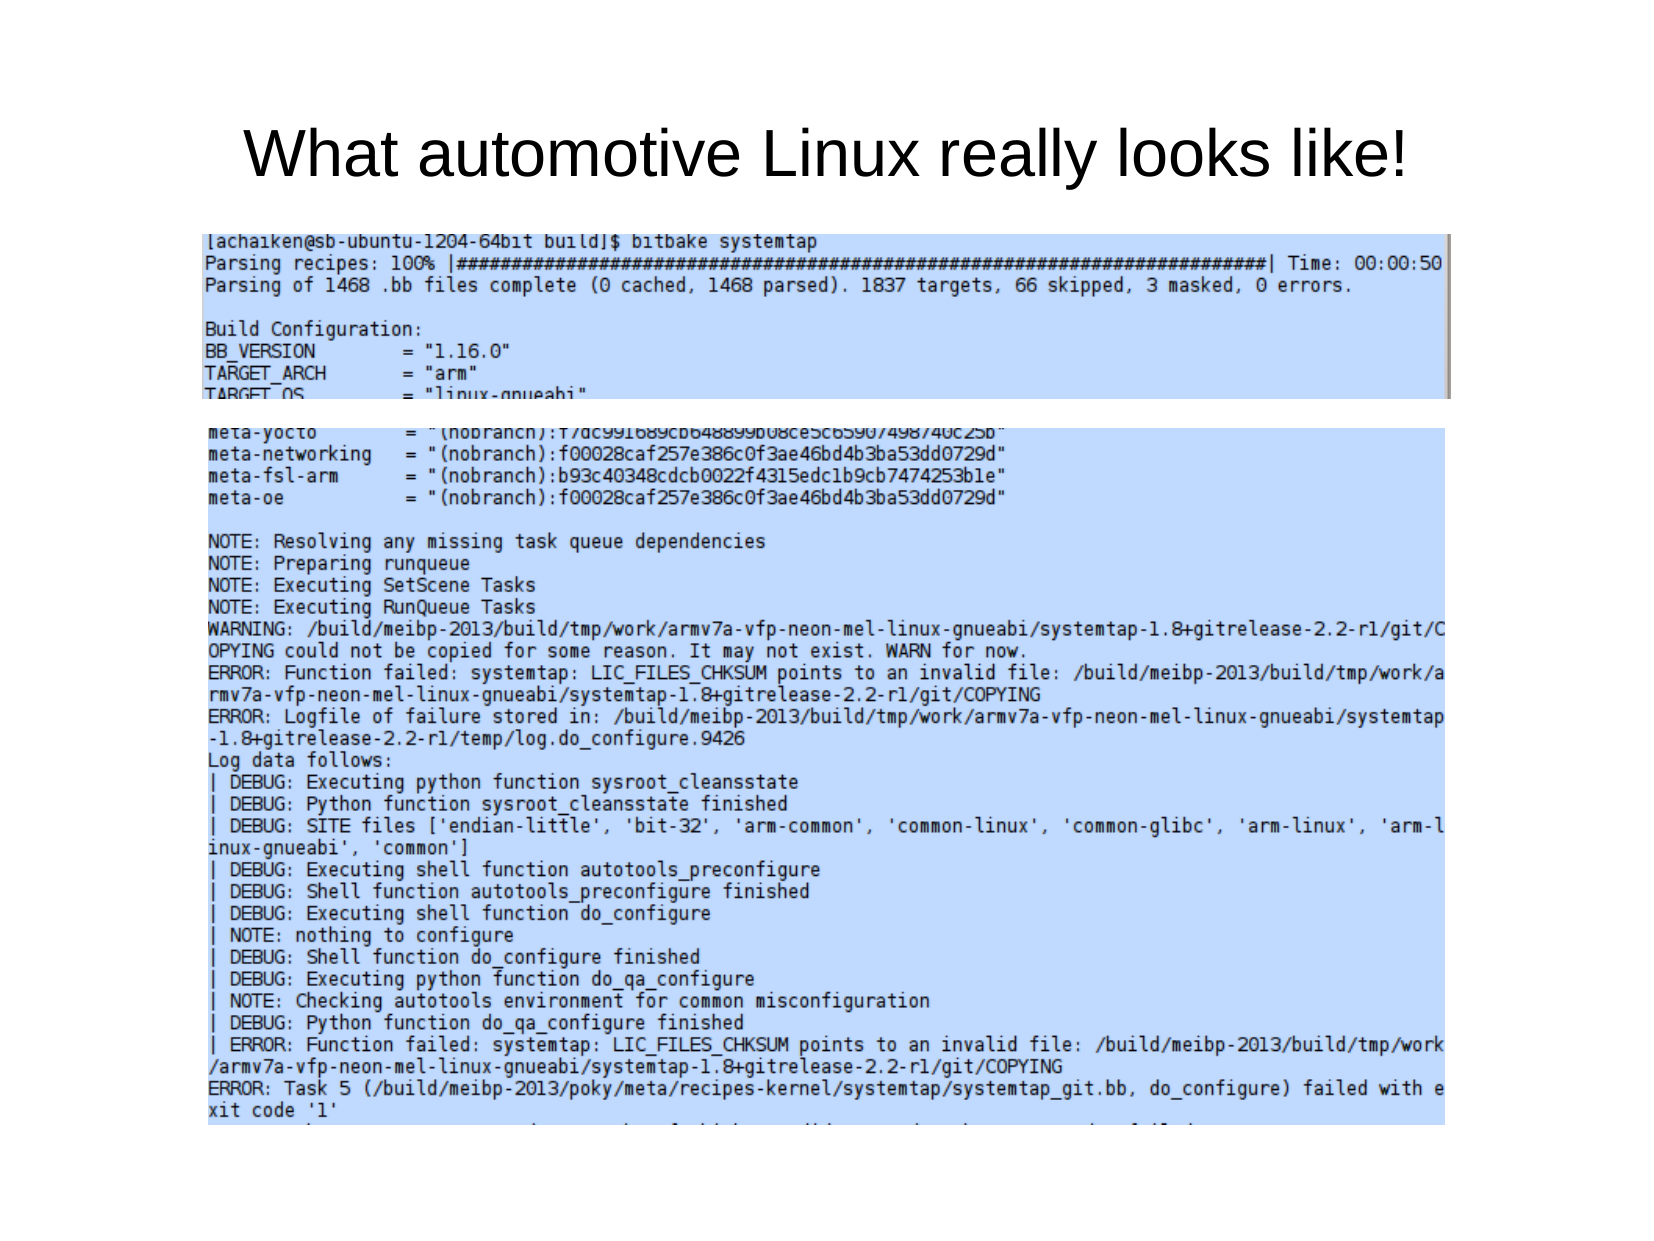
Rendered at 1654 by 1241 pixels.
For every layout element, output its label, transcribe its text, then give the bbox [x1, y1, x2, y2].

title What automotive Linux really looks like! [82, 49, 1571, 257]
picture [202, 257, 1451, 399]
picture [208, 428, 1445, 1126]
